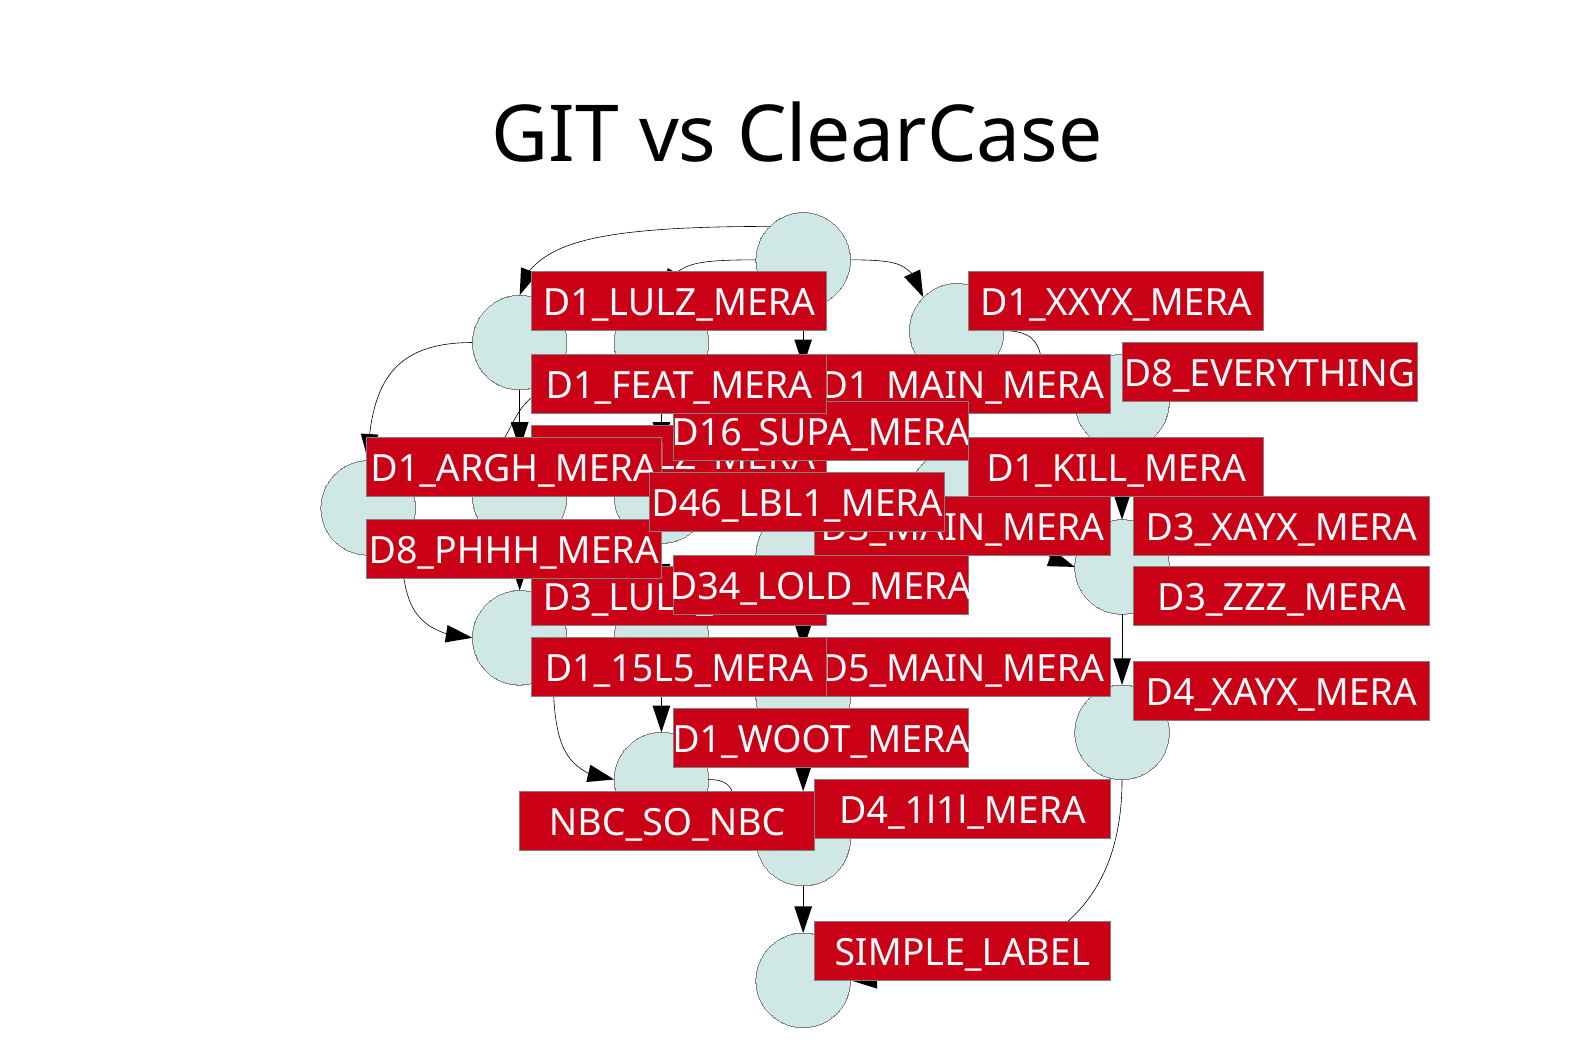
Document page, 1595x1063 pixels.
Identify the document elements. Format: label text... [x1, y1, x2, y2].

text_box D46_LBL1_MERA [649, 472, 945, 532]
text_box D3_ZZZ_MERA [1133, 566, 1430, 626]
text_box [755, 212, 851, 301]
text_box [755, 697, 851, 708]
text_box D3_LULZ_MERA [531, 566, 827, 626]
text_box D5_MAIN_MERA [827, 657, 842, 678]
text_box D5_MAIN_MERA [827, 637, 1111, 697]
text_box [320, 460, 416, 556]
text_box [909, 283, 1004, 354]
text_box D1_MAIN_MERA [827, 354, 1111, 414]
text_box [472, 497, 567, 519]
text_box D1_WOOT_MERA [673, 708, 969, 768]
text_box D2_LULZ_MERA [531, 425, 827, 472]
text_box SIMPLE_LABEL [814, 921, 1111, 981]
text_box D1_KILL_MERA [968, 437, 1264, 497]
text_box [1074, 685, 1170, 780]
text_box [614, 497, 649, 519]
text_box D3_MAIN_MERA [814, 496, 1111, 556]
text_box [1074, 519, 1170, 615]
text_box D34_LOLD_MERA [673, 555, 969, 615]
text_box [662, 532, 693, 544]
text_box D1_LULZ_MERA [531, 271, 827, 331]
text_box D1_ARGH_MERA [366, 437, 662, 497]
text_box D8_PHHH_MERA [366, 519, 662, 579]
text_box [472, 295, 567, 390]
text_box D1_FEAT_MERA [531, 354, 827, 414]
text_box [614, 732, 709, 791]
text_box D4_1l1l_MERA [814, 779, 1111, 839]
text_box [757, 839, 851, 886]
text_box D3_XAYX_MERA [1133, 496, 1430, 556]
text_box D1_XXYX_MERA [968, 271, 1264, 331]
text_box D34_LOLD_MERA [676, 575, 691, 596]
text_box [755, 532, 814, 555]
text_box [1076, 354, 1170, 437]
text_box [916, 461, 968, 496]
text_box [614, 331, 709, 354]
text_box D1_MAIN_MERA [827, 374, 842, 395]
text_box D8_EVERYTHING [1122, 342, 1418, 402]
text_box NBC_SO_NBC [519, 791, 815, 851]
text_box D1_15L5_MERA [531, 637, 827, 697]
text_box [614, 626, 709, 637]
title GIT vs ClearCase [79, 42, 1515, 220]
text_box [755, 933, 851, 1028]
text_box D16_SUPA_MERA [673, 401, 969, 461]
text_box [472, 590, 567, 686]
text_box D4_XAYX_MERA [1133, 661, 1430, 721]
